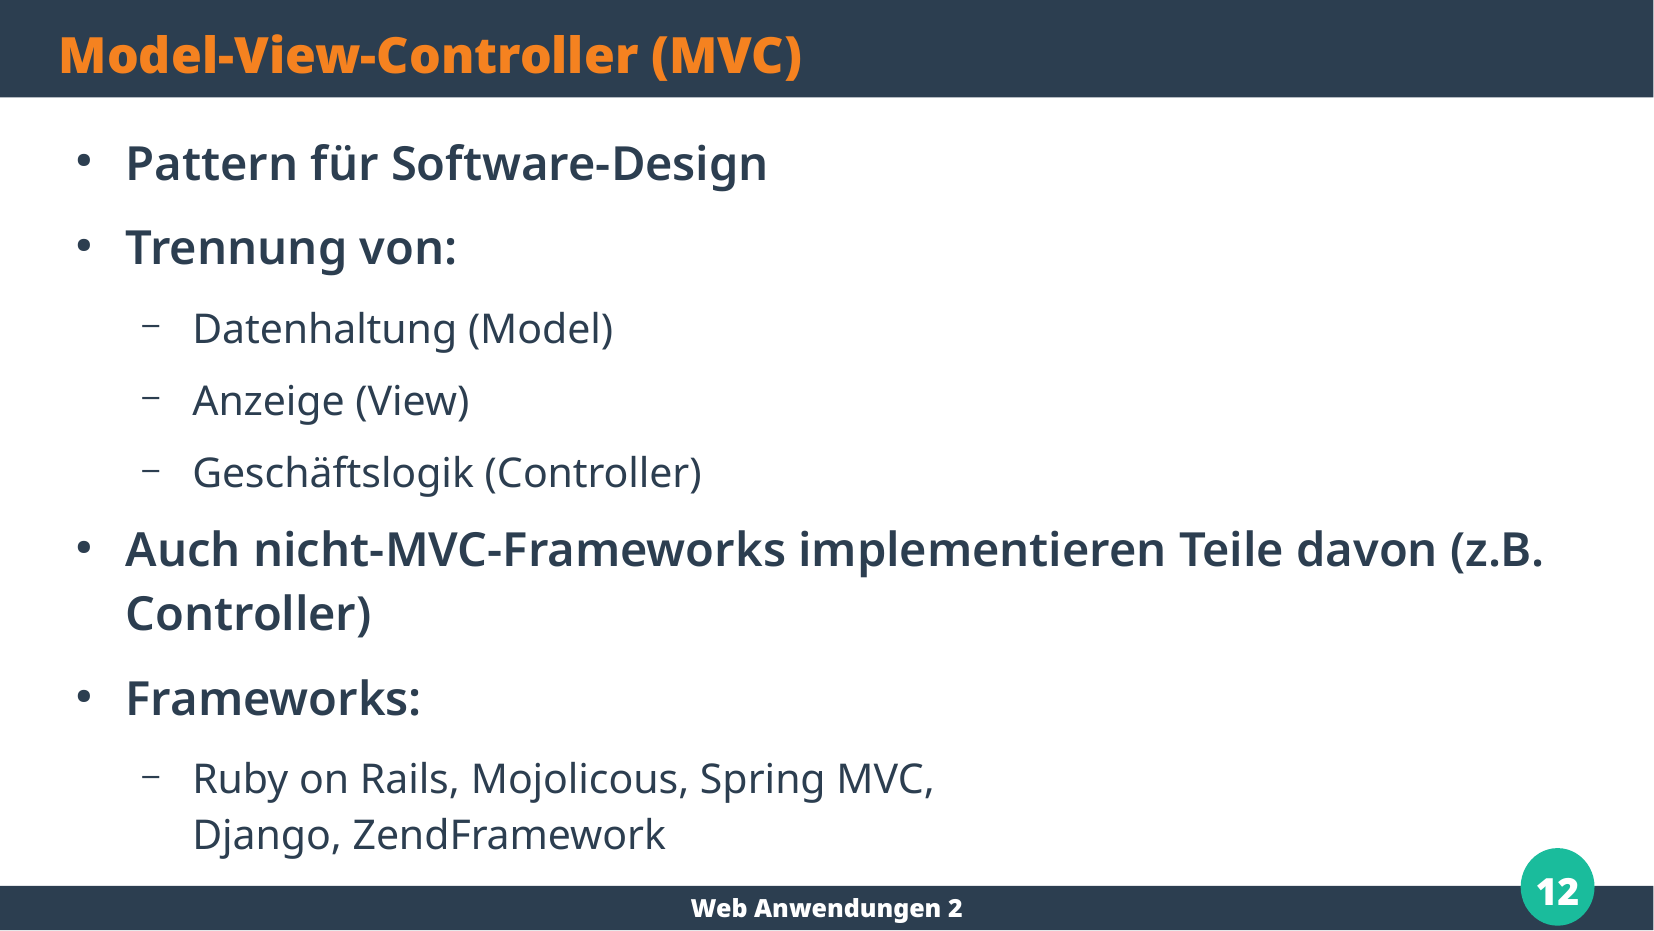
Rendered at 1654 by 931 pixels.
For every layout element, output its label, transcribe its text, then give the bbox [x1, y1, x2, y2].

list Pattern für Software-Design Trennung von: Datenhaltung (Model) Anzeige (View) Geschäftslogik (Controller) Auch nicht-MVC-Frameworks implementieren Teile davon (z.B. Controller) Frameworks: Ruby on Rails, Mojolicous, Spring MVC, Django, ZendFramework [59, 129, 1595, 864]
title Model-View-Controller (MVC) [59, 8, 1595, 89]
